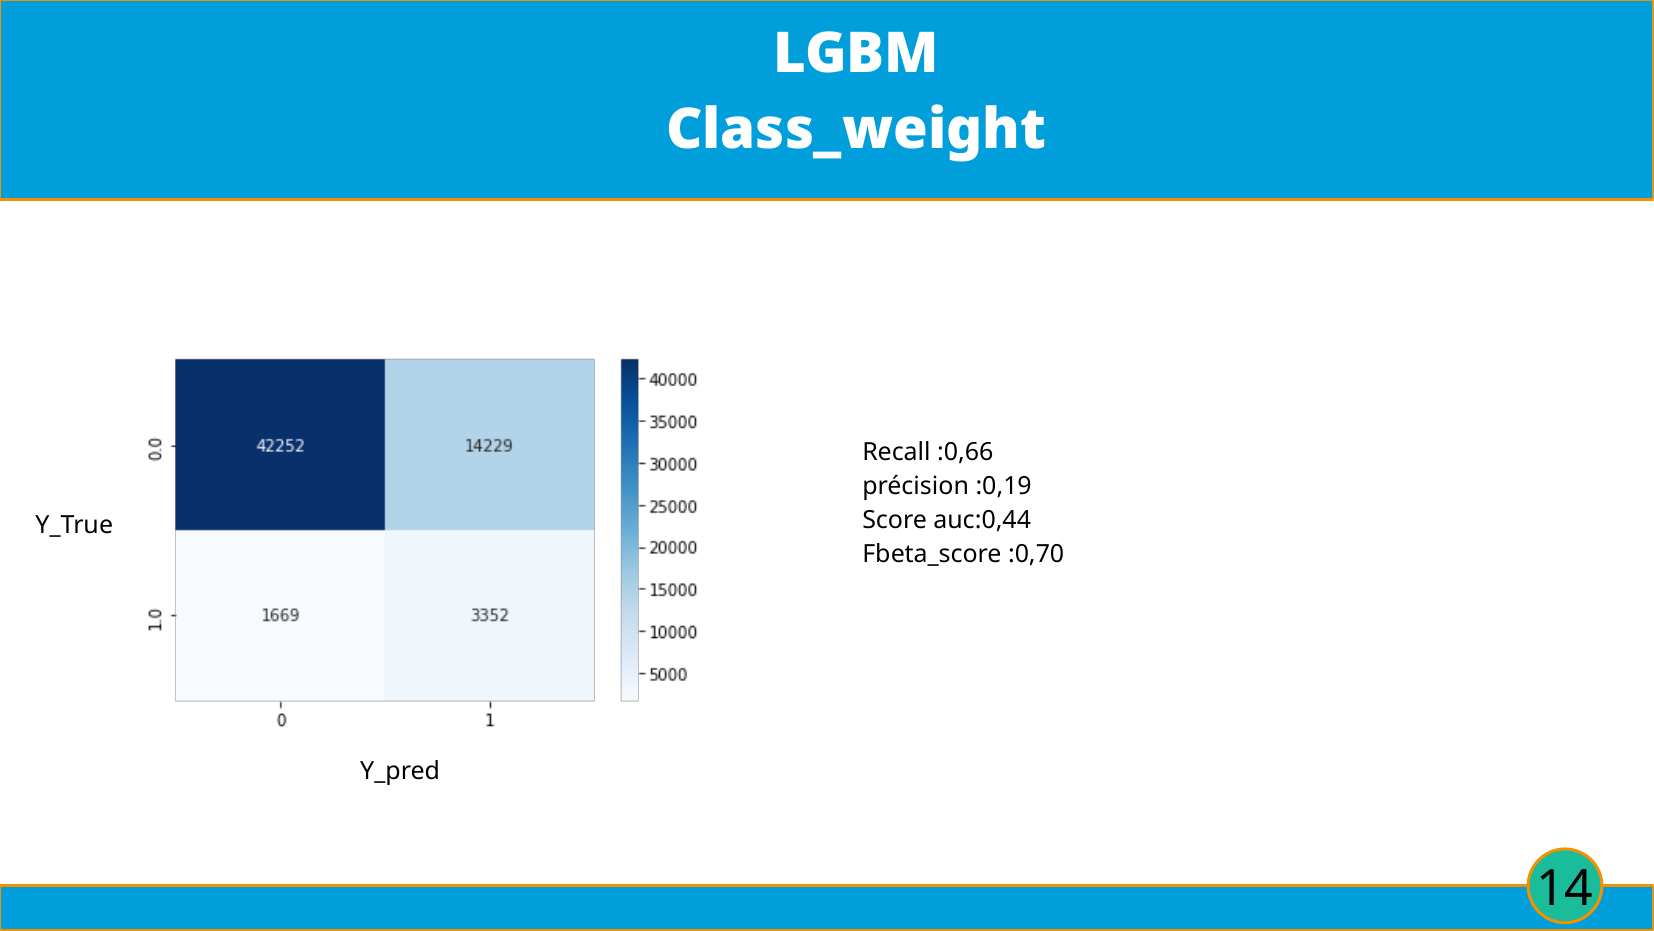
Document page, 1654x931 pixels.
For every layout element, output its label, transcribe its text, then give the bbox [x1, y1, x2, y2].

title LGBM Class_weight [88, 29, 1625, 148]
picture [138, 350, 709, 739]
text_box Recall :0,66 précision :0,19 Score auc:0,44 Fbeta_score :0,70 [856, 433, 1241, 571]
text_box Y_pred [354, 747, 502, 792]
text_box Y_True [29, 486, 148, 562]
